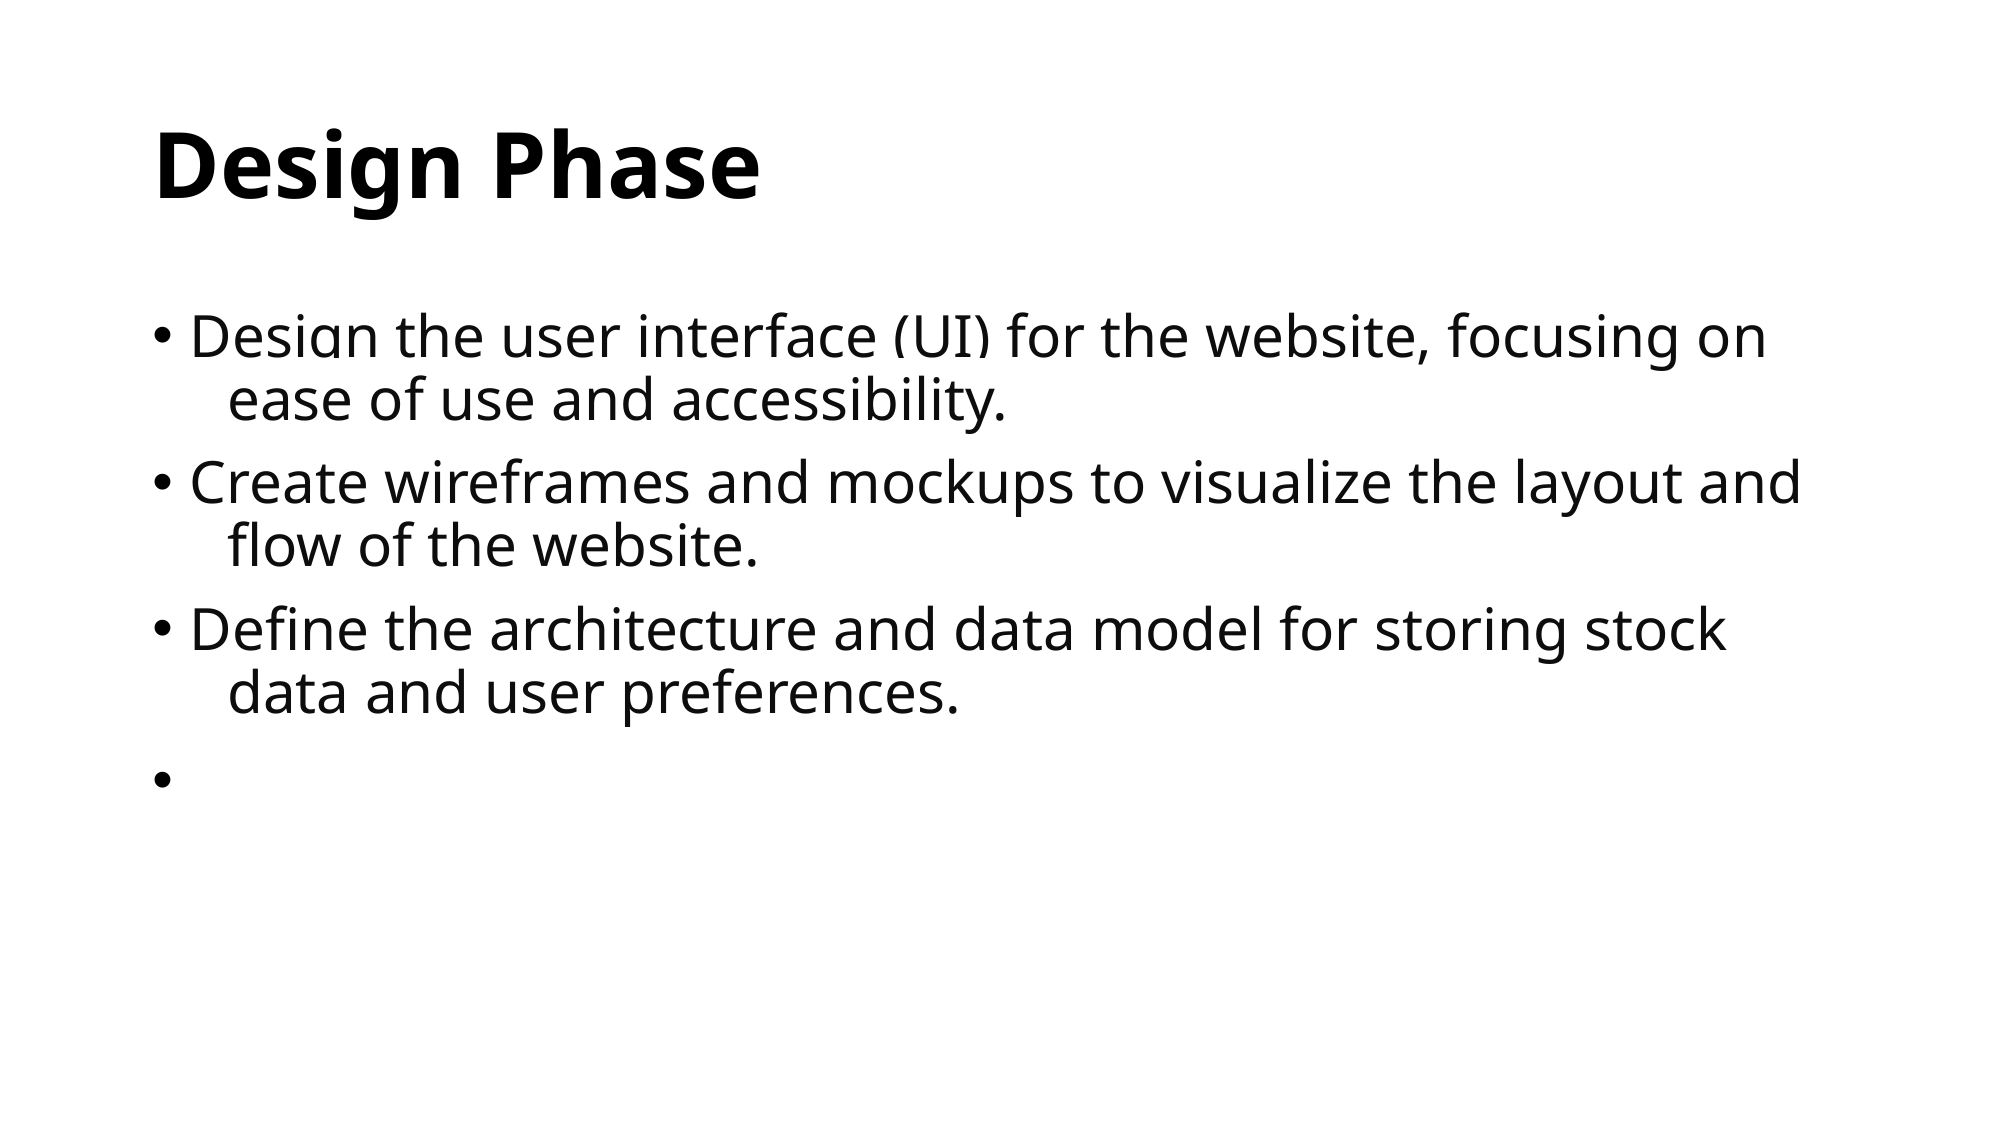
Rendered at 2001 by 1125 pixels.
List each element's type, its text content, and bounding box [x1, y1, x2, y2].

title Design Phase [137, 59, 1863, 278]
list Design the user interface (UI) for the website, focusing on ease of use and accessibility. Create wireframes and mockups to visualize the layout and flow of the website. Define the architecture and data model for storing stock data and user preferences. [137, 299, 1863, 1014]
